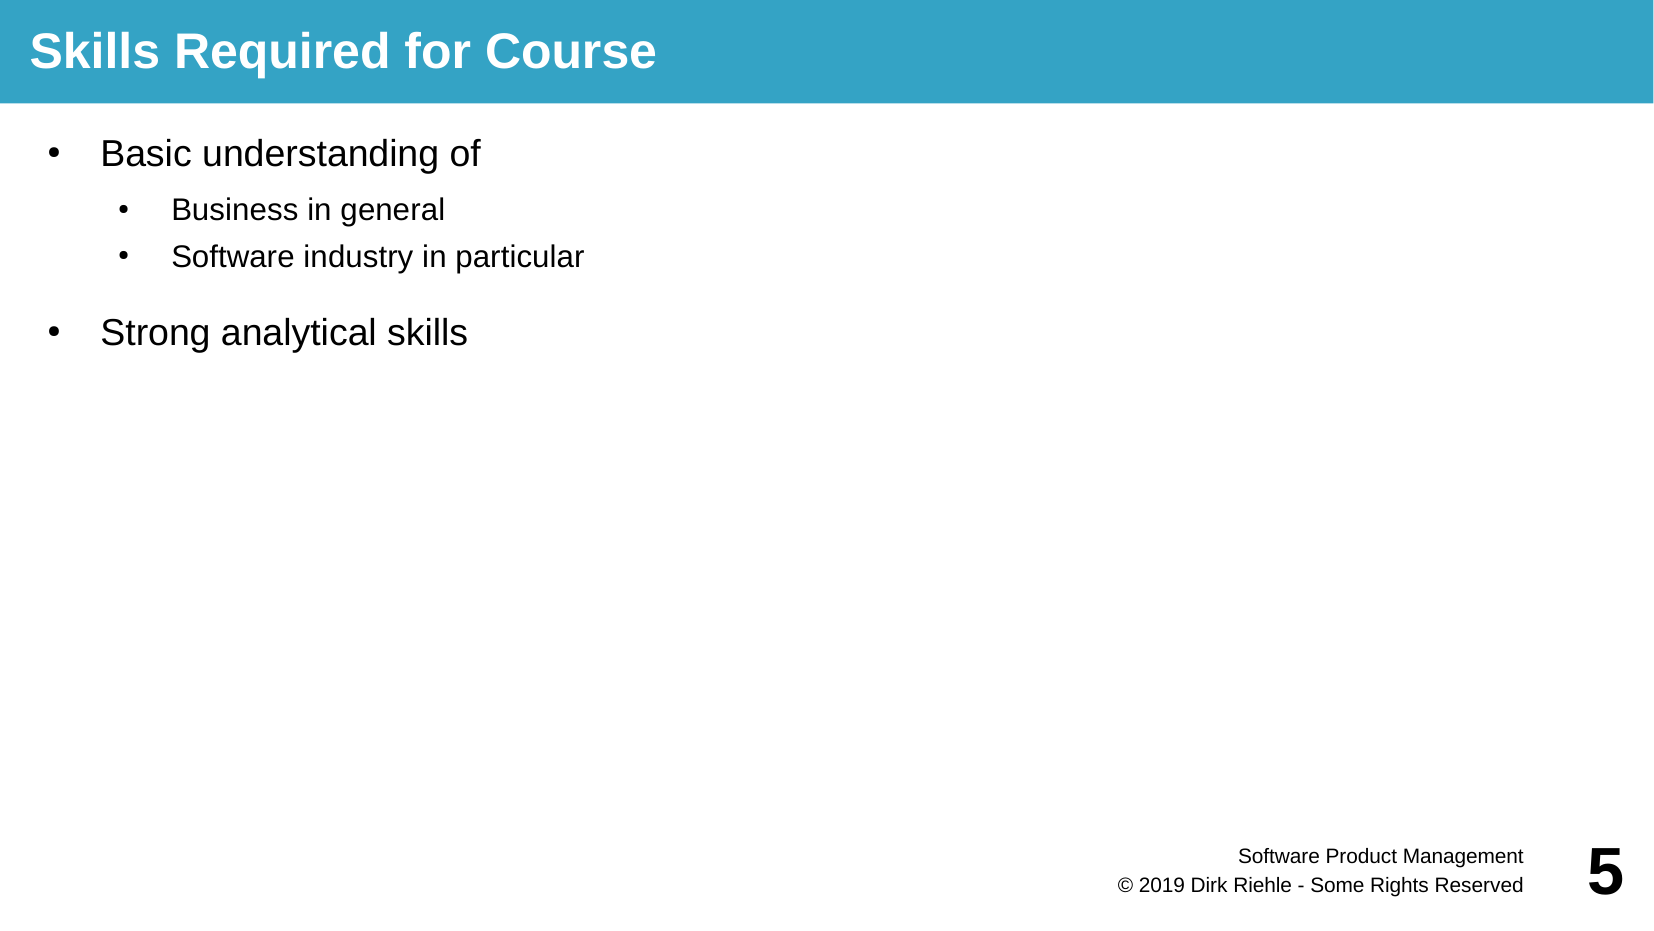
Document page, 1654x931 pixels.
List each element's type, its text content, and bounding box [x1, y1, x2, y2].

title Skills Required for Course [0, 0, 1654, 104]
list Basic understanding of Business in general Software industry in particular Strong analytical skills [29, 132, 1625, 813]
